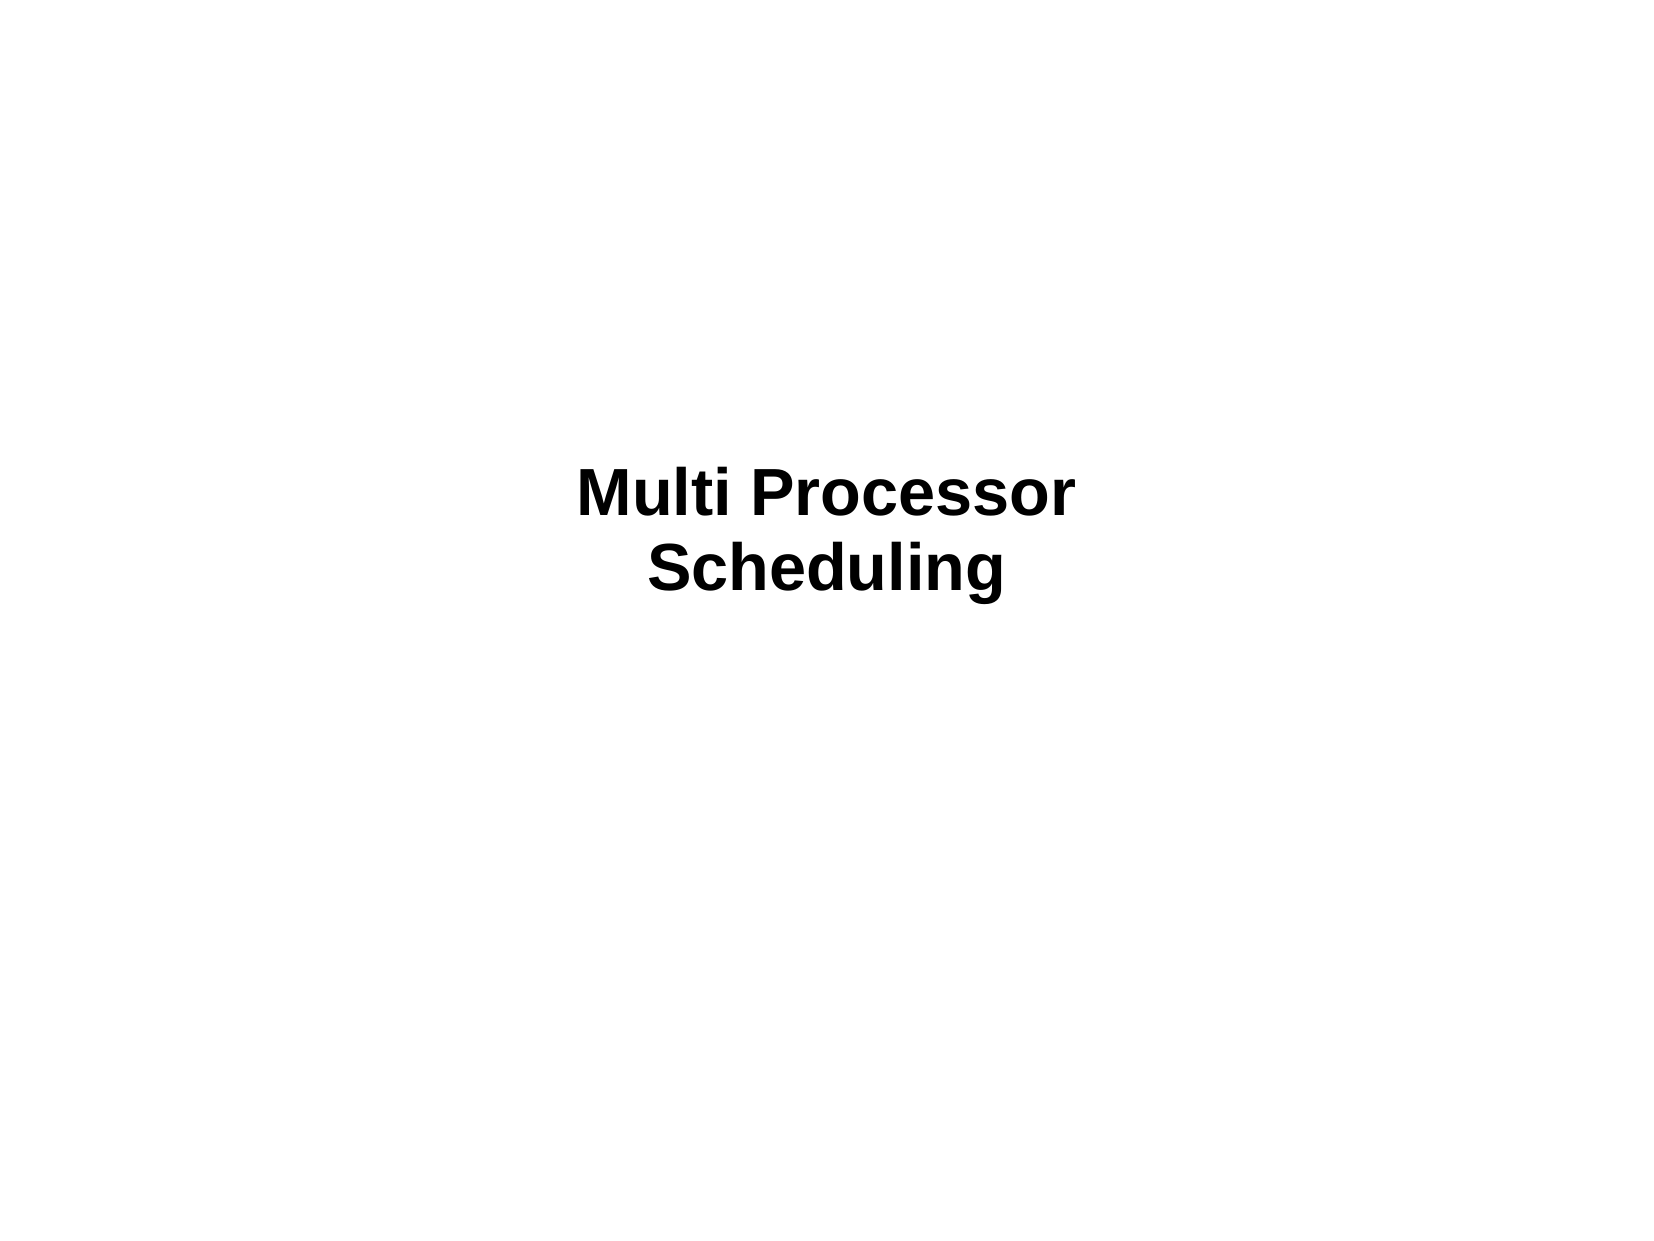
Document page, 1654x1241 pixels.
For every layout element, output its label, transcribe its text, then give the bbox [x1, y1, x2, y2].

subtitle Multi Processor Scheduling [82, 49, 1571, 1010]
